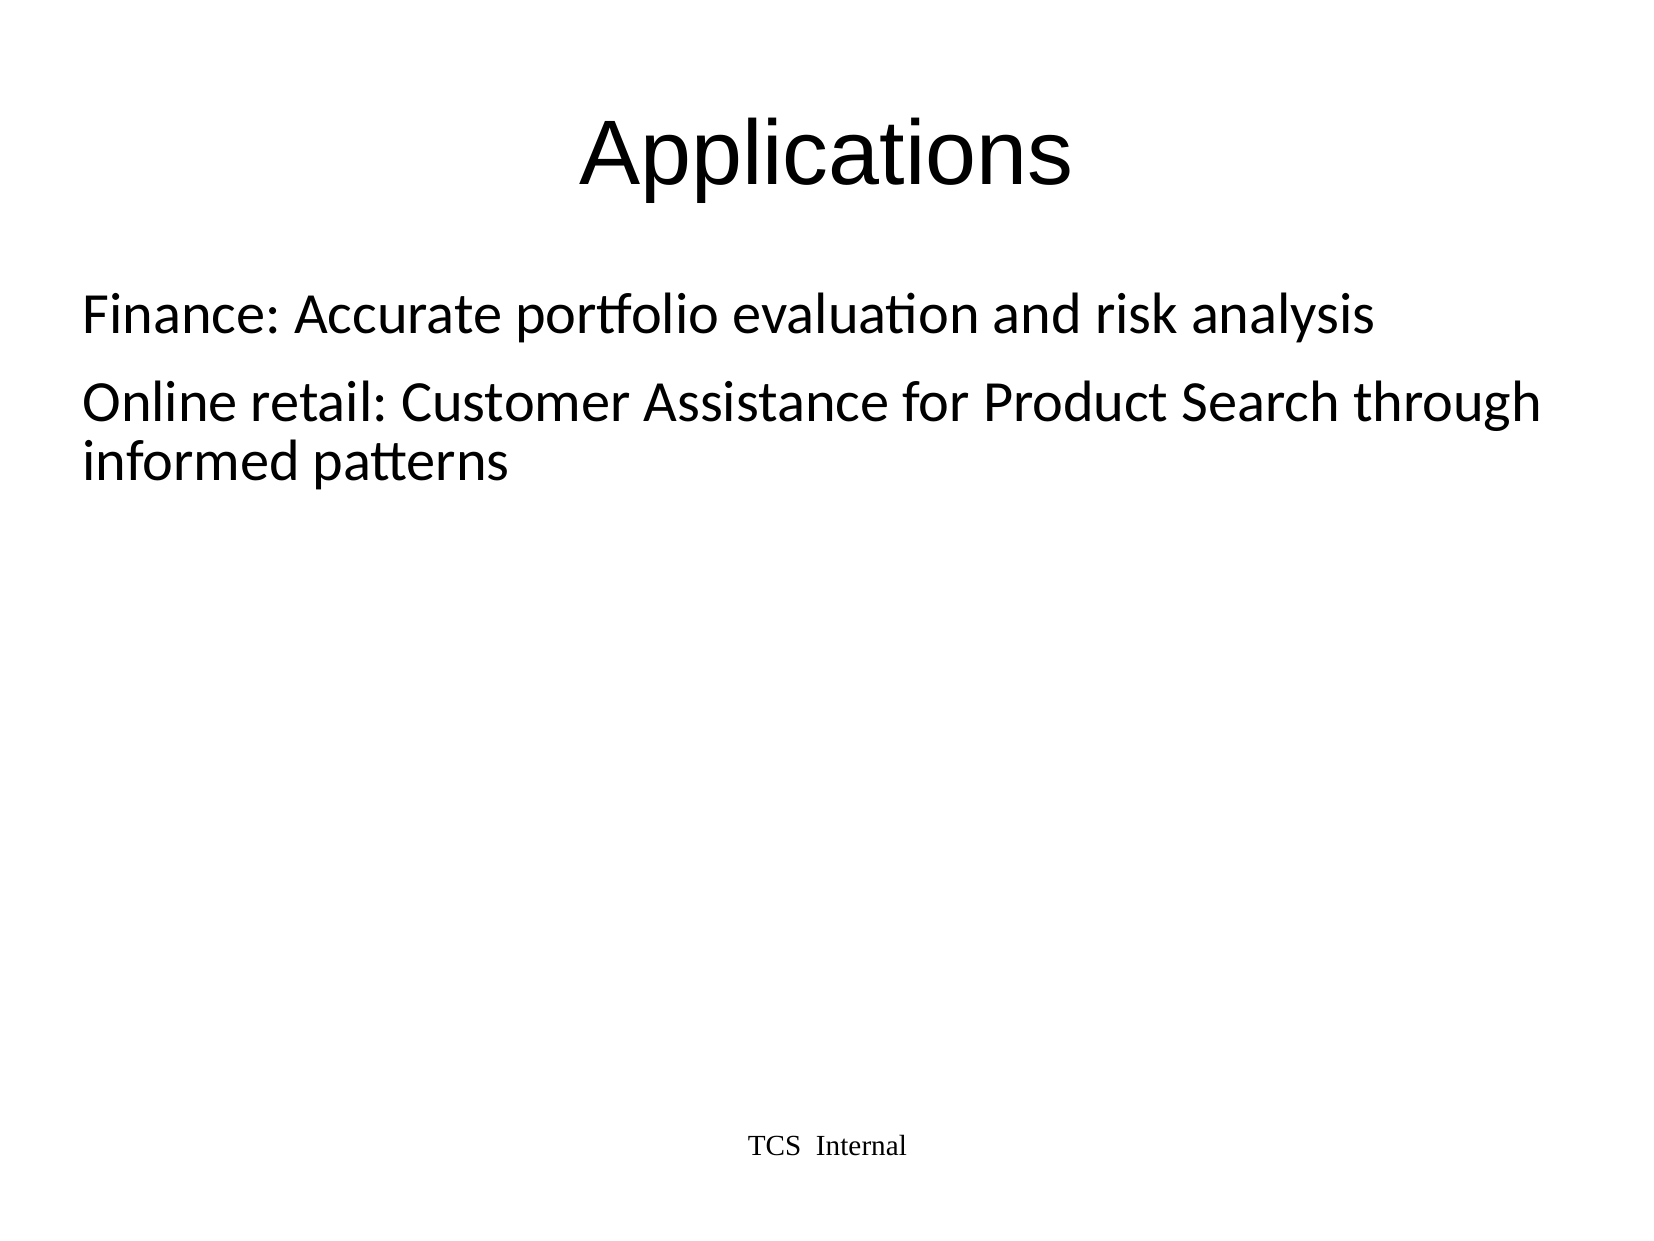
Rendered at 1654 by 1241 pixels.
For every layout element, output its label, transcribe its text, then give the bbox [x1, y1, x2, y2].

list Finance: Accurate portfolio evaluation and risk analysis Online retail: Customer Assistance for Product Search through informed patterns [82, 290, 1571, 1109]
title Applications [82, 49, 1571, 257]
